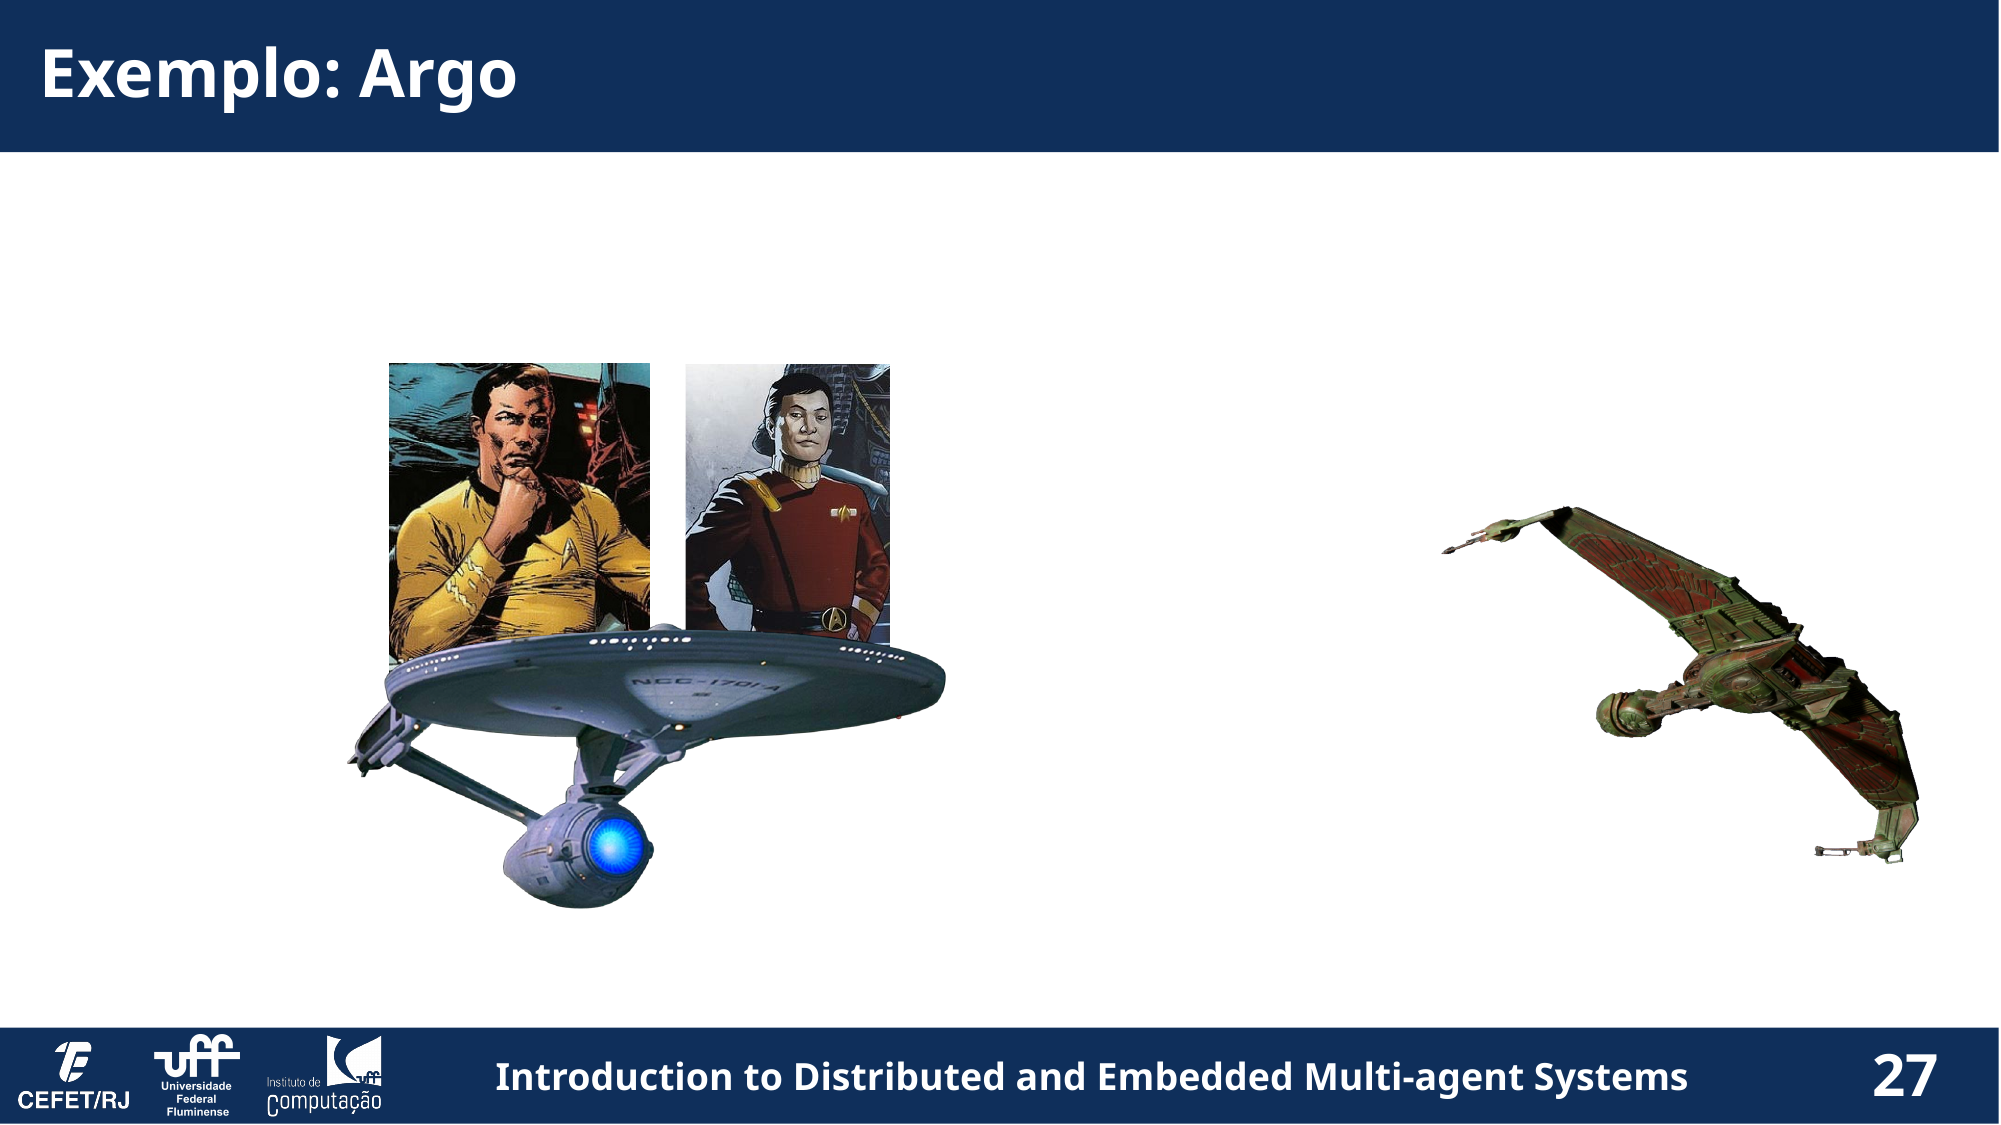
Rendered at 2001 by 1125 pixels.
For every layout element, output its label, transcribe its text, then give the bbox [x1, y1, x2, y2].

picture [153, 1033, 241, 1121]
picture [265, 1033, 383, 1117]
picture [18, 1021, 129, 1125]
text_box Exemplo: Argo [25, 23, 1999, 119]
picture [346, 363, 946, 909]
picture [1422, 490, 1927, 869]
